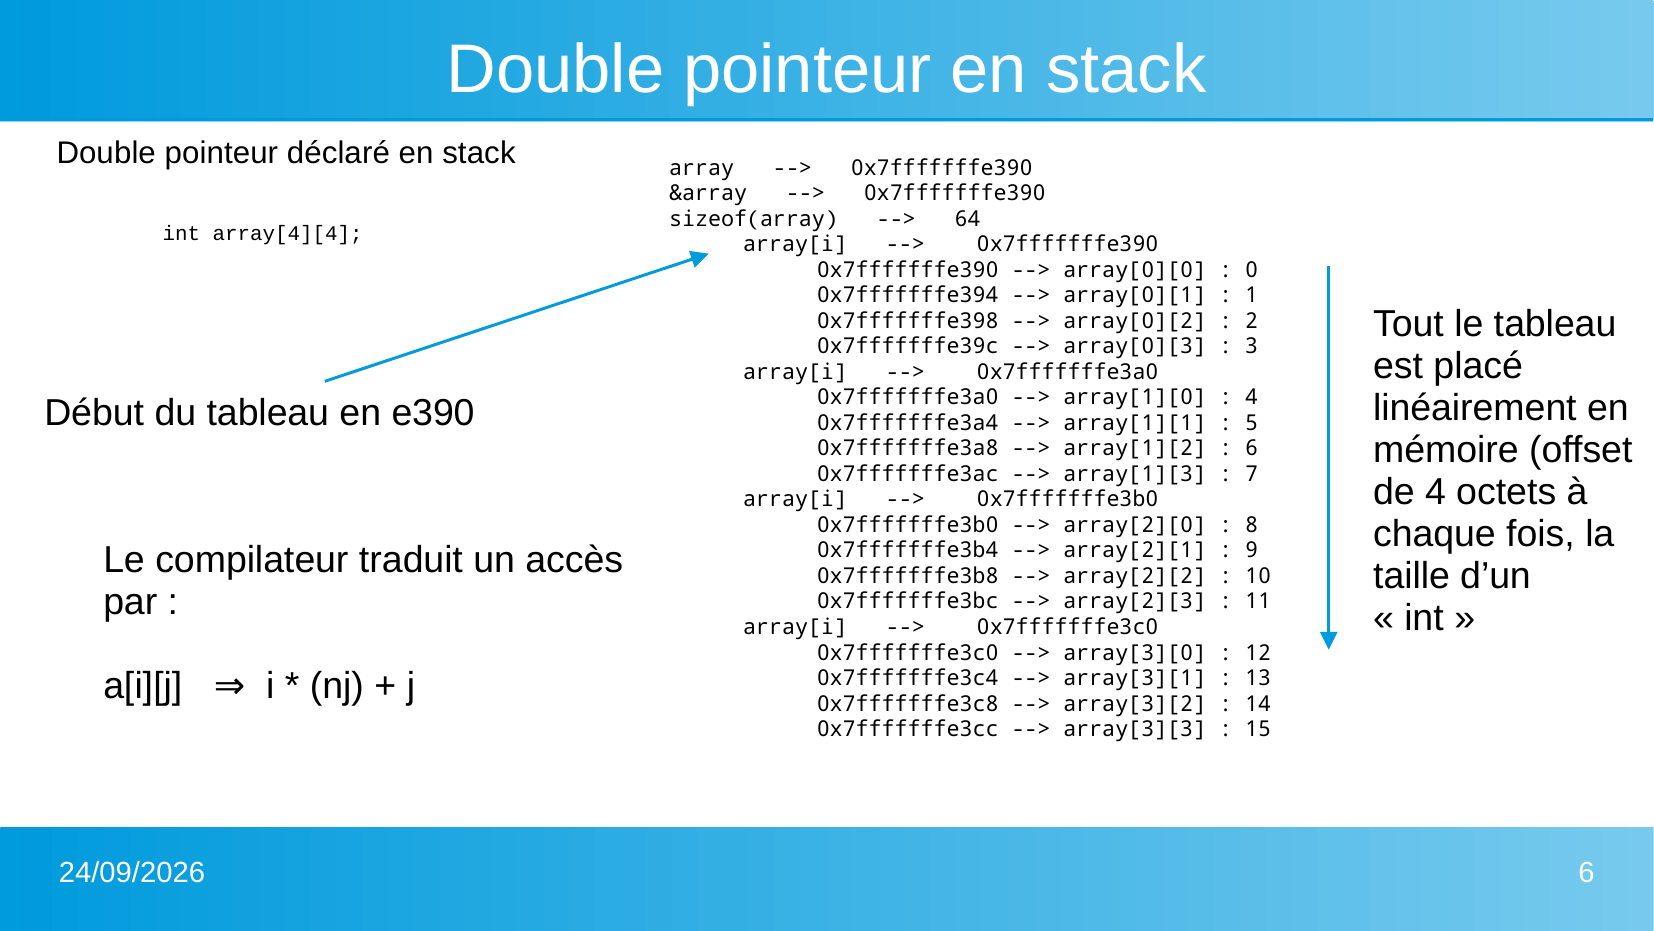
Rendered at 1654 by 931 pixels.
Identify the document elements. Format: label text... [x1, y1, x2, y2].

text_box array --> 0x7fffffffe390 &array --> 0x7fffffffe390 sizeof(array) --> 64 array[i] --> 0x7fffffffe390 0x7fffffffe390 --> array[0][0] : 0 0x7fffffffe394 --> array[0][1] : 1 0x7fffffffe398 --> array[0][2] : 2 0x7fffffffe39c --> array[0][3] : 3 array[i] --> 0x7fffffffe3a0 0x7fffffffe3a0 --> array[1][0] : 4 0x7fffffffe3a4 --> array[1][1] : 5 0x7fffffffe3a8 --> array[1][2] : 6 0x7fffffffe3ac --> array[1][3] : 7 array[i] --> 0x7fffffffe3b0 0x7fffffffe3b0 --> array[2][0] : 8 0x7fffffffe3b4 --> array[2][1] : 9 0x7fffffffe3b8 --> array[2][2] : 10 0x7fffffffe3bc --> array[2][3] : 11 array[i] --> 0x7fffffffe3c0 0x7fffffffe3c0 --> array[3][0] : 12 0x7fffffffe3c4 --> array[3][1] : 13 0x7fffffffe3c8 --> array[3][2] : 14 0x7fffffffe3cc --> array[3][3] : 15 [654, 147, 1329, 770]
text_box Double pointeur déclaré en stack [41, 127, 532, 178]
text_box Début du tableau en e390 [29, 383, 532, 443]
title Double pointeur en stack [59, 29, 1595, 108]
text_box int array[4][4]; [147, 215, 378, 254]
text_box Le compilateur traduit un accès par : a[i][j] ⇒ i * (nj) + j [88, 531, 680, 757]
text_box Tout le tableau est placé linéairement en mémoire (offset de 4 octets à chaque fois, la taille d’un « int » [1358, 295, 1654, 647]
